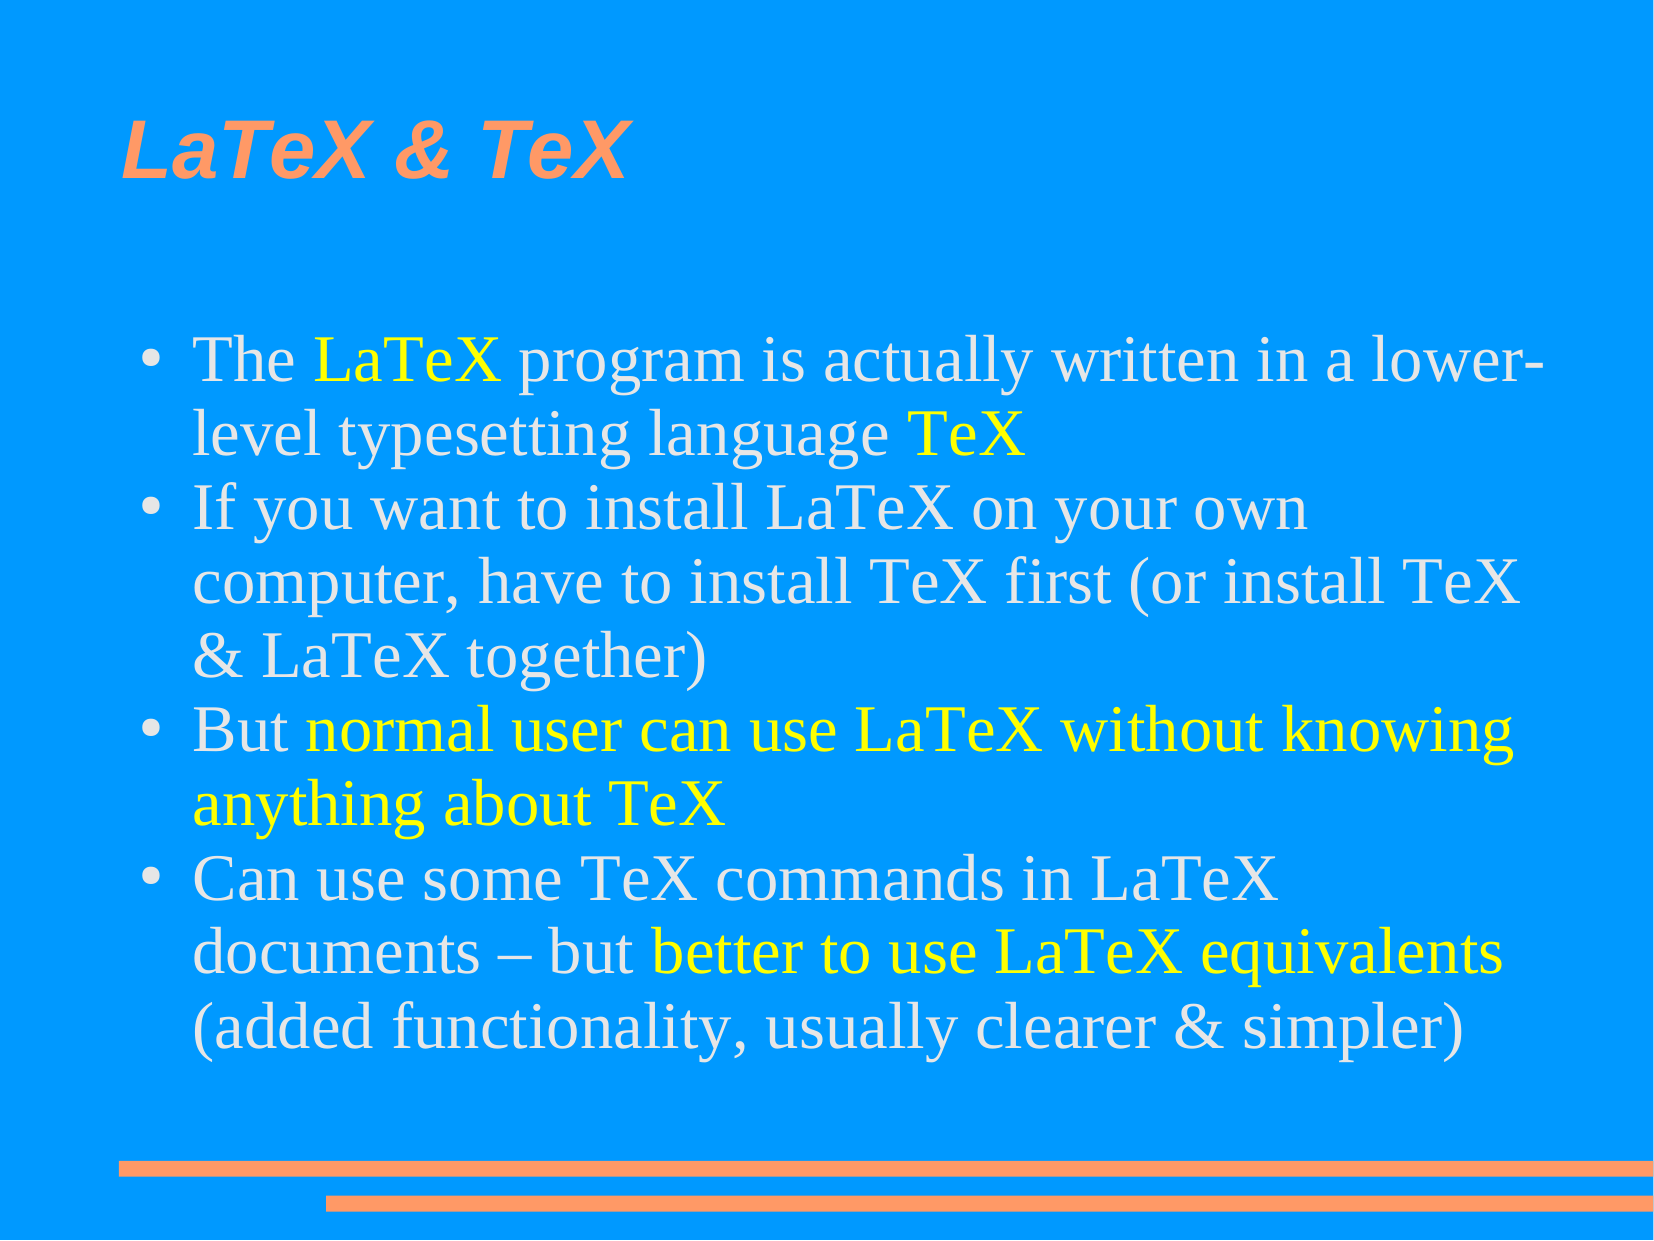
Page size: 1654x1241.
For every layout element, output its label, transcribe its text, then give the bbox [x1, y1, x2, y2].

title LaTeX & TeX [121, 46, 1534, 254]
list The LaTeX program is actually written in a lower-level typesetting language TeX If you want to install LaTeX on your own computer, have to install TeX first (or install TeX & LaTeX together) But normal user can use LaTeX without knowing anything about TeX Can use some TeX commands in LaTeX documents – but better to use LaTeX equivalents (added functionality, usually clearer & simpler) [121, 322, 1561, 1132]
